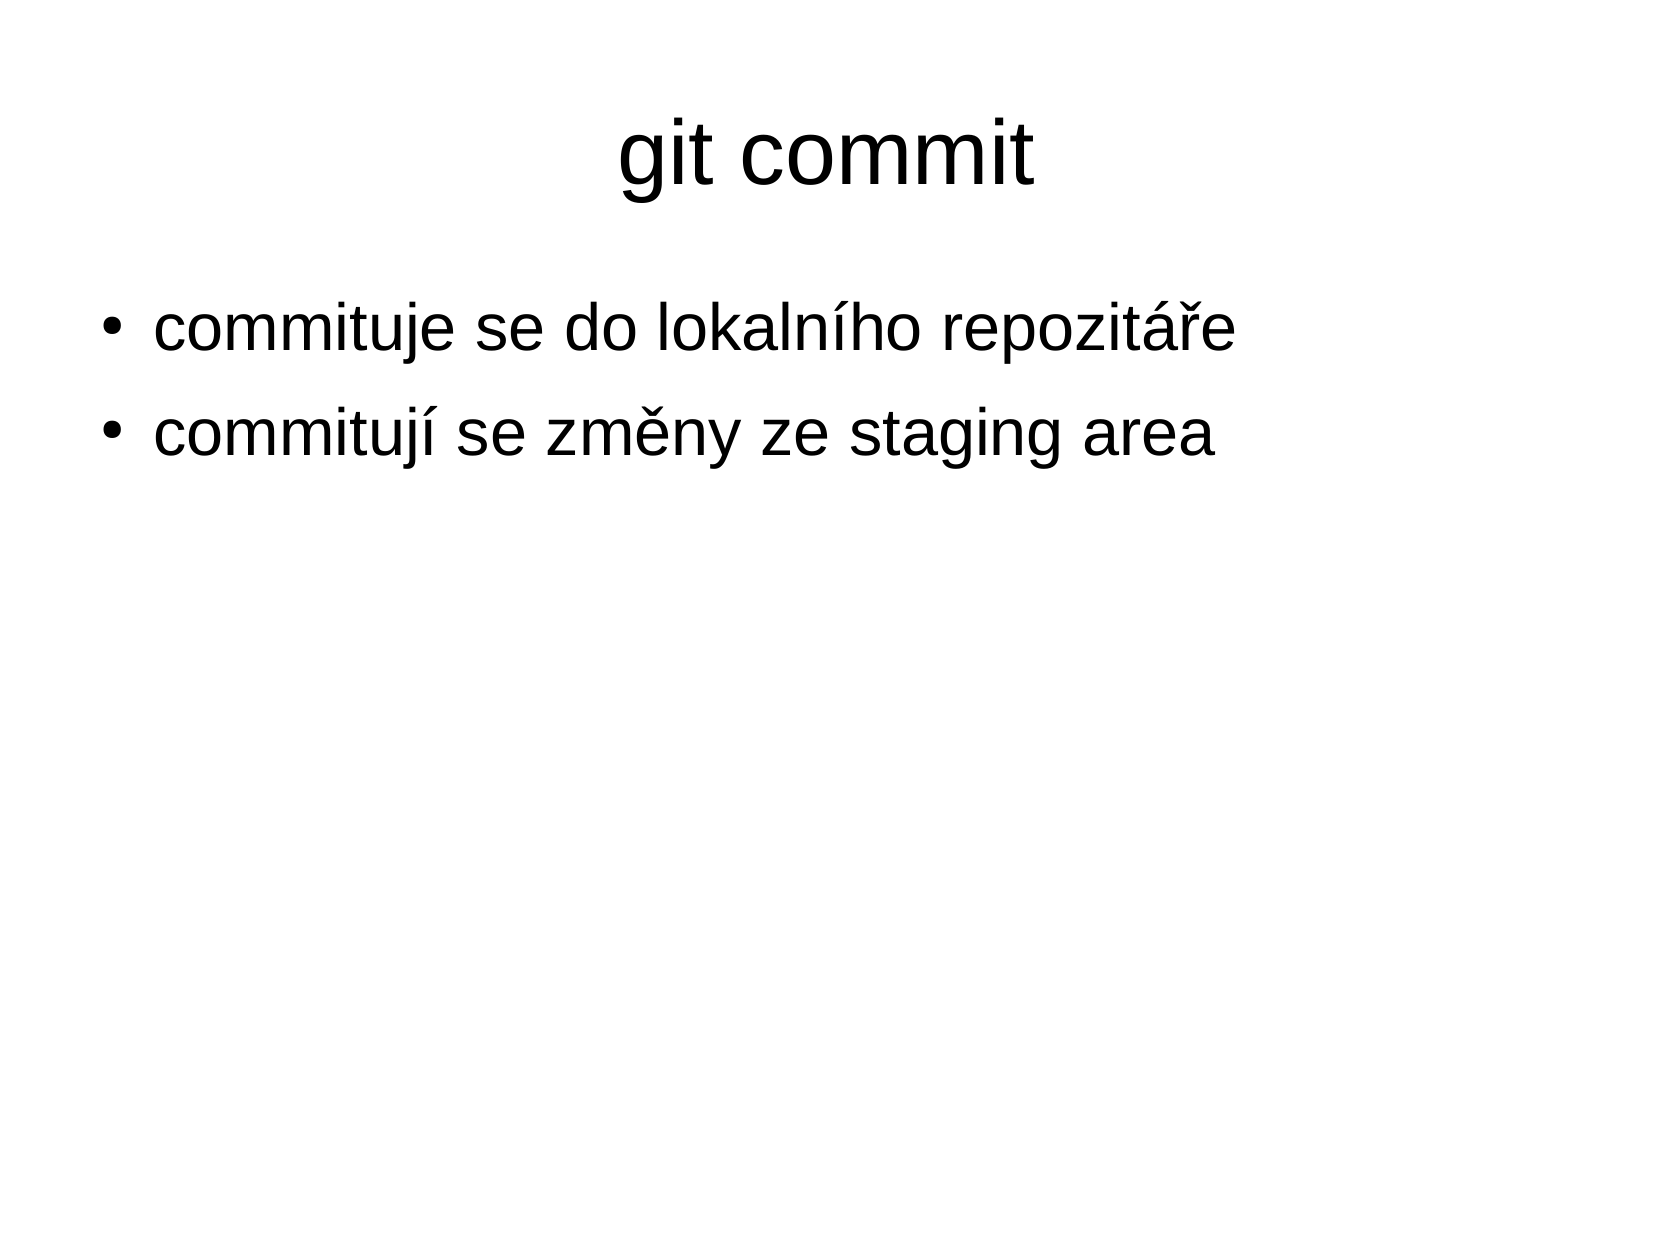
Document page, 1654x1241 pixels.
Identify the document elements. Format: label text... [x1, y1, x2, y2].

list commituje se do lokalního repozitáře commitují se změny ze staging area [82, 290, 1571, 1010]
title git commit [82, 49, 1571, 257]
